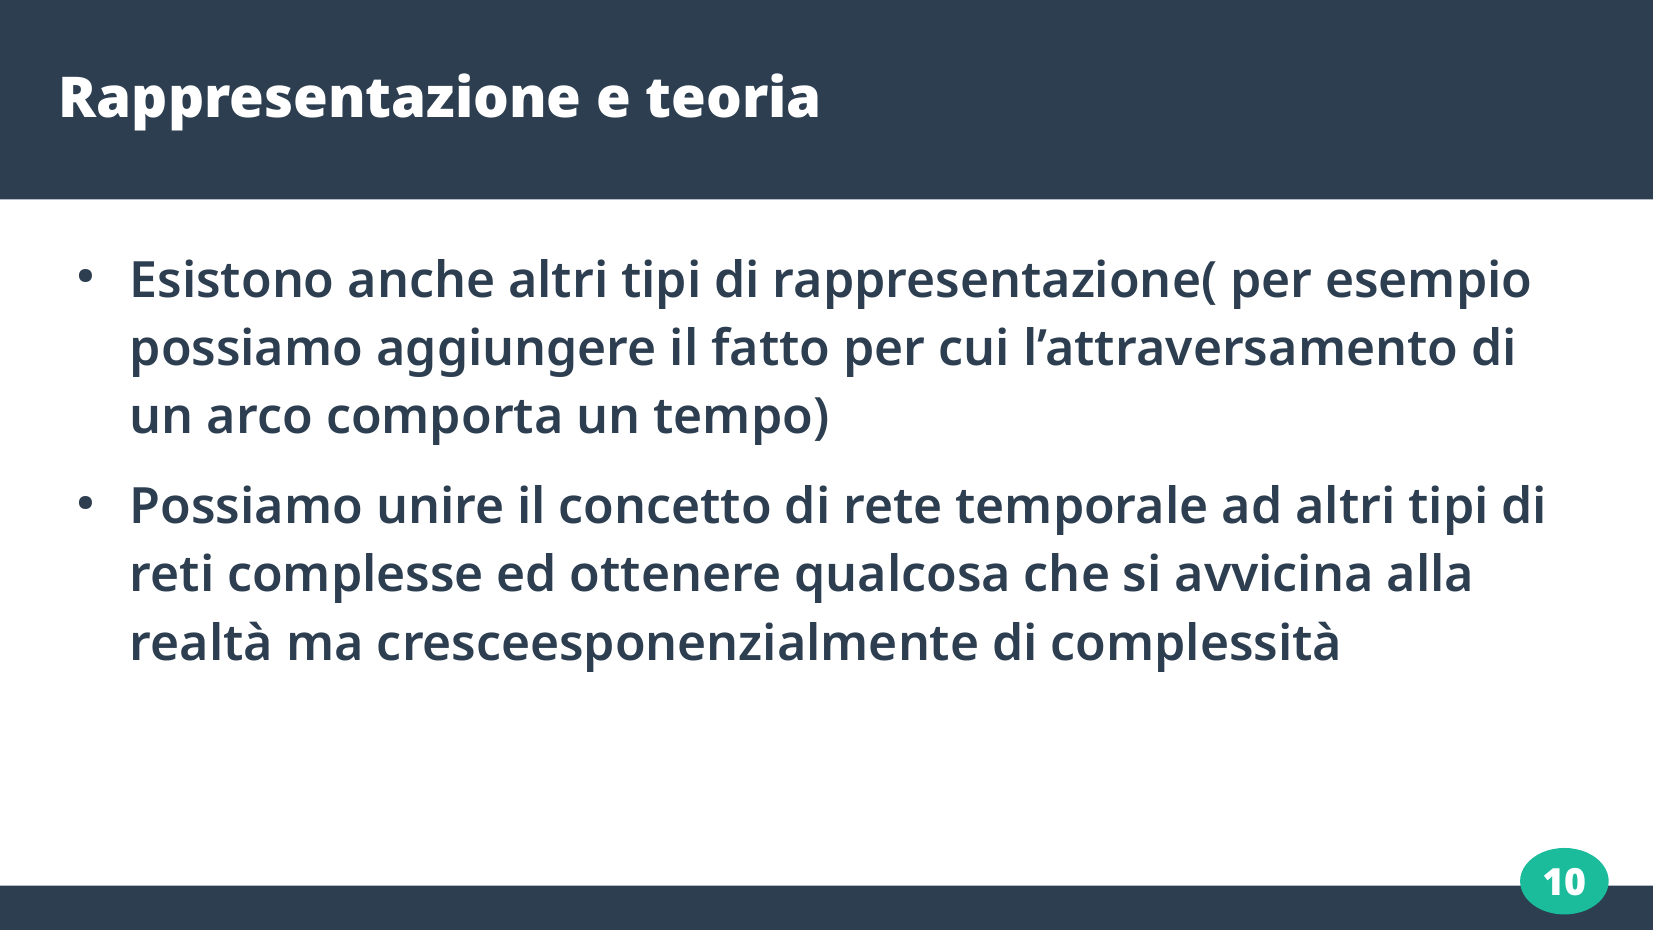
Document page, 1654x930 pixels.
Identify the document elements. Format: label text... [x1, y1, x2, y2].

list Esistono anche altri tipi di rappresentazione( per esempio possiamo aggiungere il fatto per cui l’attraversamento di un arco comporta un tempo) Possiamo unire il concetto di rete temporale ad altri tipi di reti complesse ed ottenere qualcosa che si avvicina alla realtà ma cresceesponenzialmente di complessità [58, 243, 1594, 864]
title Rappresentazione e teoria [58, 36, 1594, 155]
